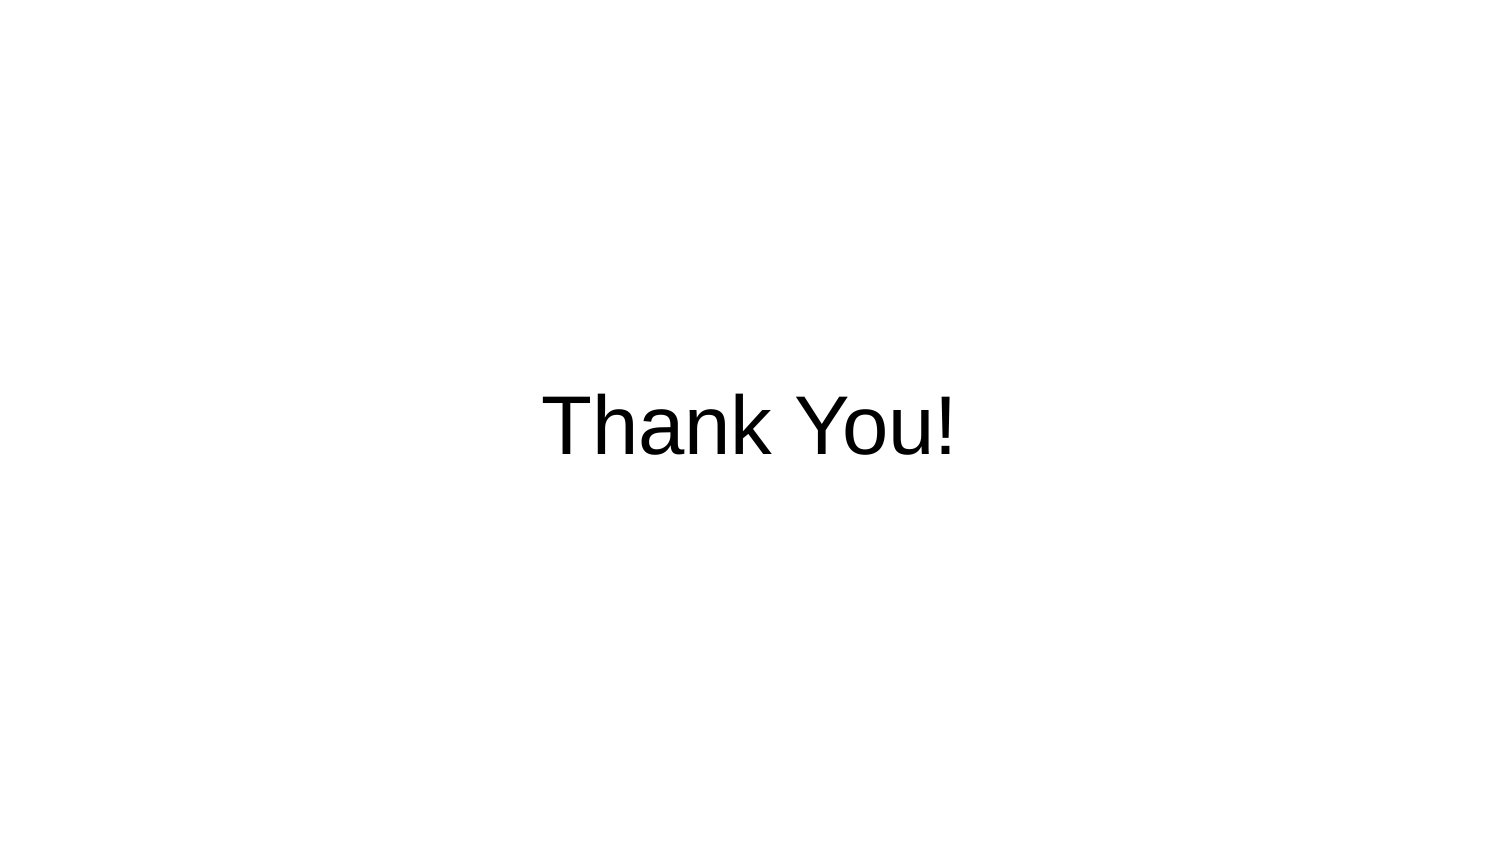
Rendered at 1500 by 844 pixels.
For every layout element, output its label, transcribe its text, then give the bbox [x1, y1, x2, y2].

text_box Thank You! [152, 355, 1348, 488]
